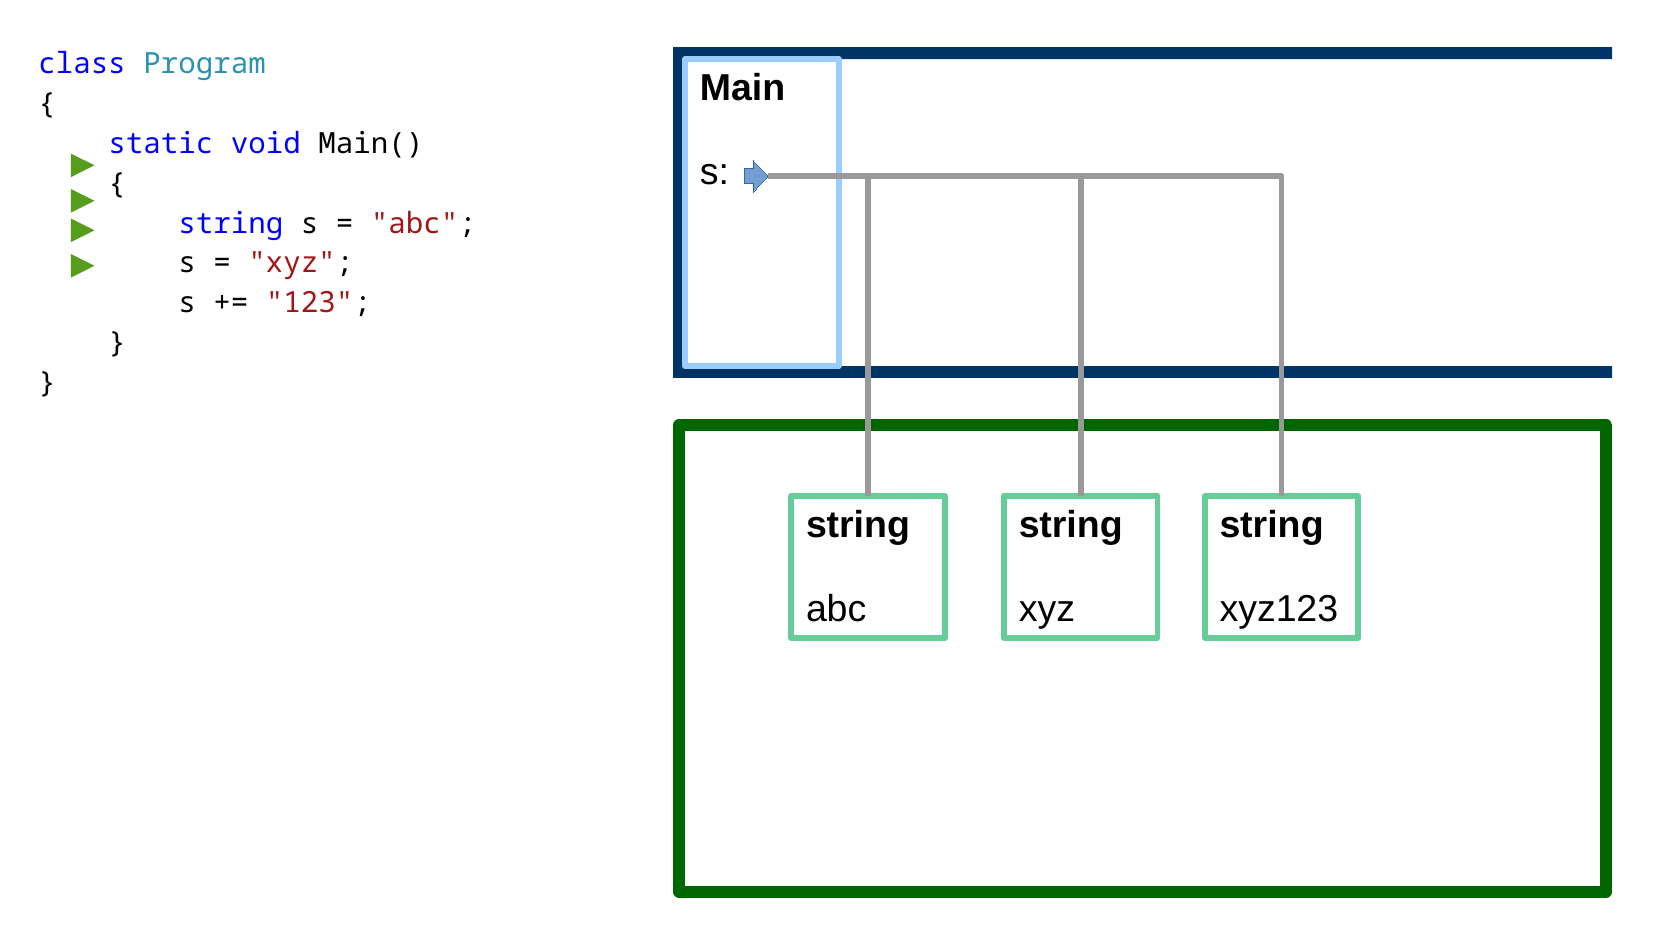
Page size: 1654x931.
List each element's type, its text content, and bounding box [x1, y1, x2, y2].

text_box [70, 153, 95, 178]
text_box [744, 160, 768, 193]
text_box string xyz123 [1204, 496, 1359, 637]
text_box string xyz [1003, 496, 1158, 637]
text_box [1284, 366, 1613, 378]
text_box [70, 188, 95, 213]
text_box Main s: [685, 59, 839, 242]
text_box string abc [791, 496, 945, 637]
text_box [70, 218, 95, 243]
text_box [70, 253, 95, 278]
text_box [871, 366, 1078, 378]
text_box [1084, 366, 1279, 378]
text_box [673, 47, 1613, 378]
text_box class Program { static void Main() { string s = "abc"; s = "xyz"; s += "123"; } } [23, 35, 579, 428]
